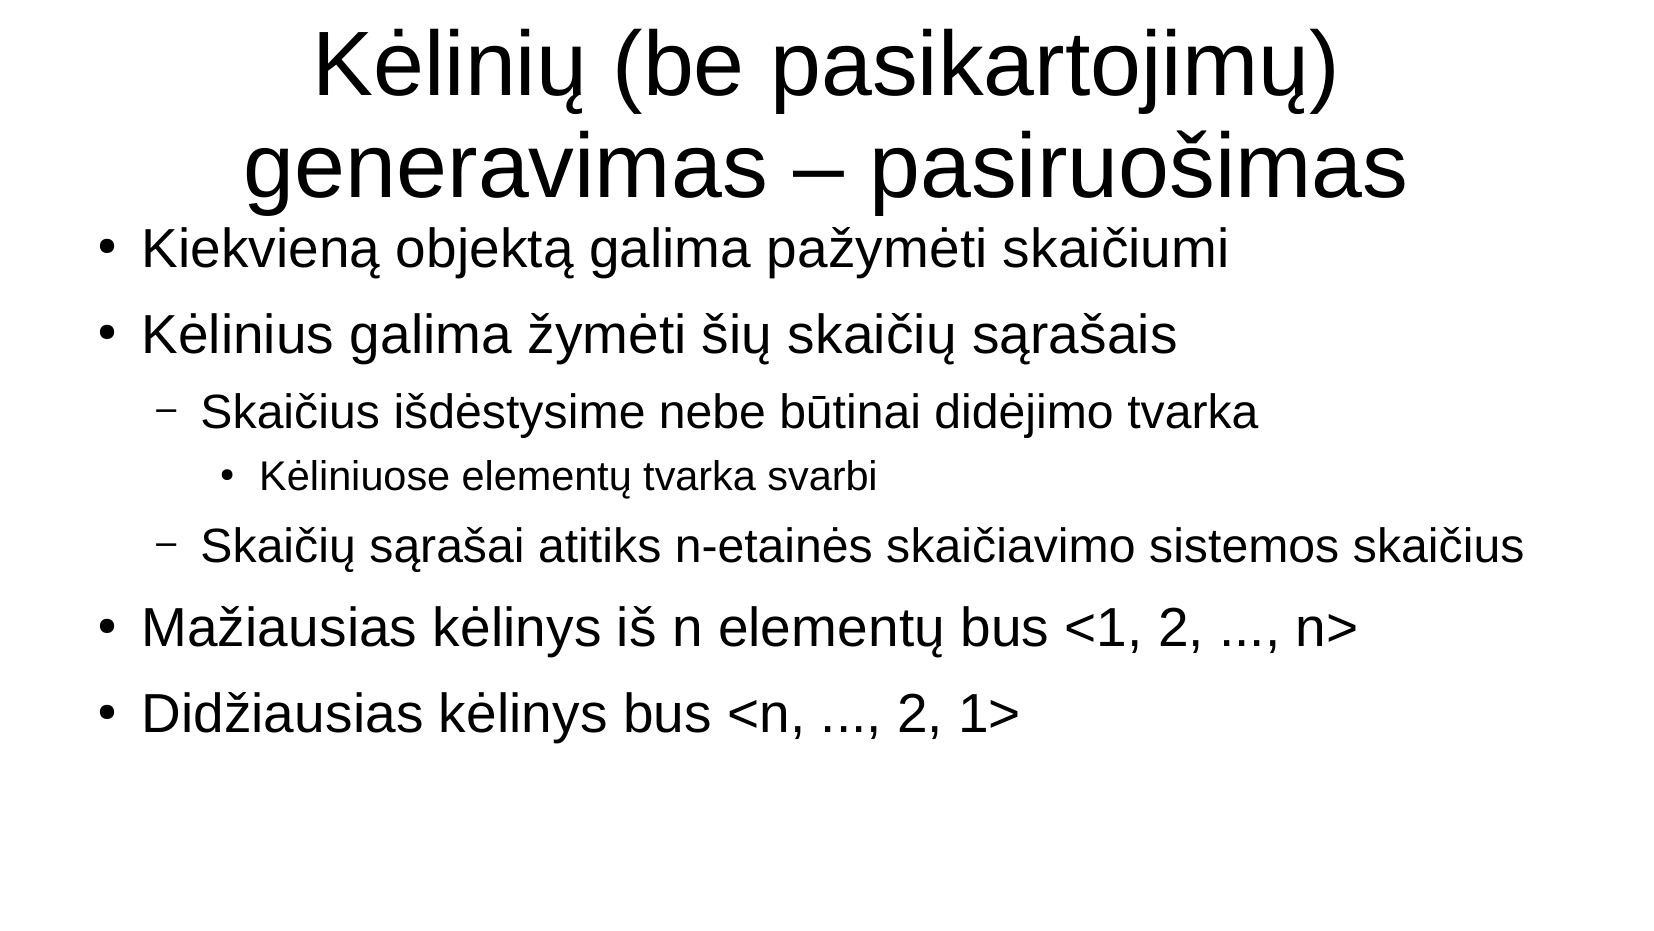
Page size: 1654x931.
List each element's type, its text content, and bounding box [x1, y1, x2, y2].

list Kiekvieną objektą galima pažymėti skaičiumi Kėlinius galima žymėti šių skaičių sąrašais Skaičius išdėstysime nebe būtinai didėjimo tvarka Kėliniuose elementų tvarka svarbi Skaičių sąrašai atitiks n-etainės skaičiavimo sistemos skaičius Mažiausias kėlinys iš n elementų bus <1, 2, ..., n> Didžiausias kėlinys bus <n, ..., 2, 1> [82, 217, 1571, 757]
title Kėlinių (be pasikartojimų) generavimas – pasiruošimas [82, 12, 1571, 217]
